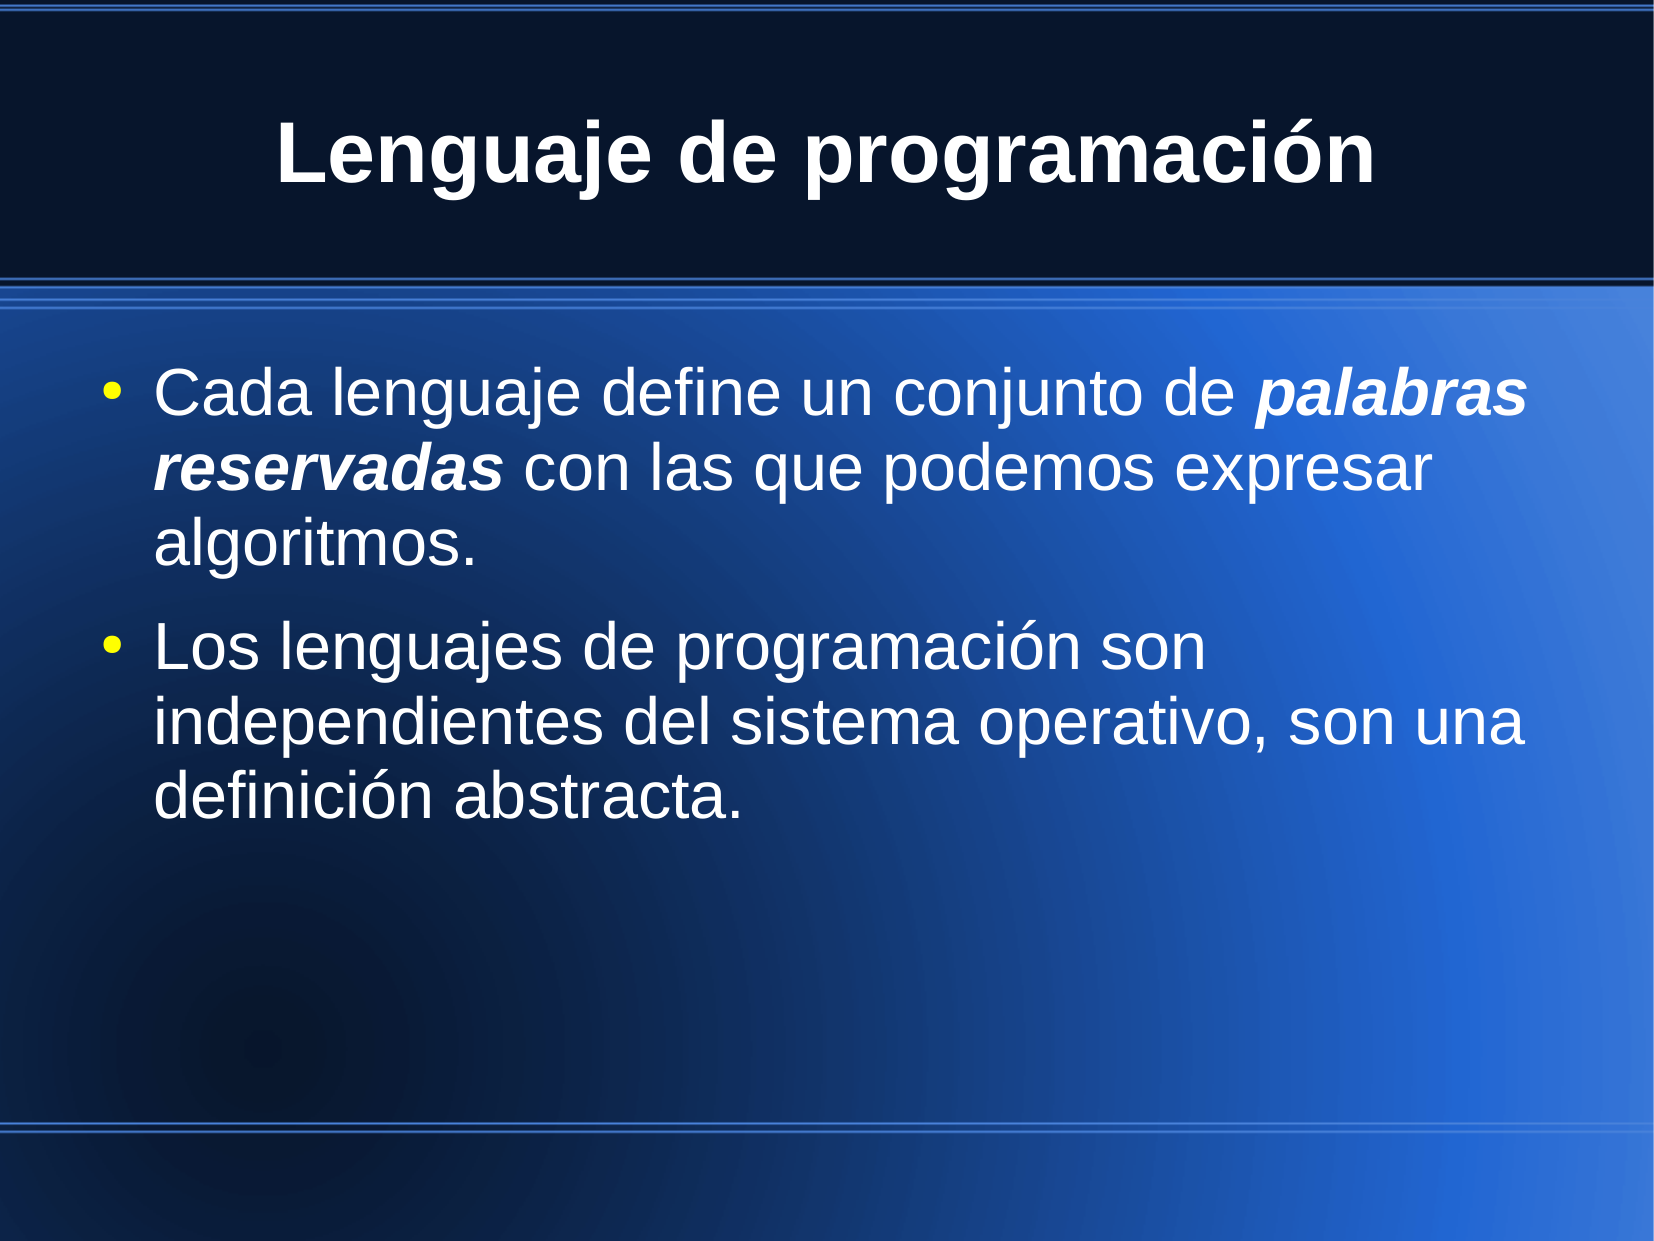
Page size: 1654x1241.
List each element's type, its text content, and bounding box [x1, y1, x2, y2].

title Lenguaje de programación [82, 49, 1571, 257]
list Cada lenguaje define un conjunto de palabras reservadas con las que podemos expresar algoritmos. Los lenguajes de programación son independientes del sistema operativo, son una definición abstracta. [82, 355, 1571, 1075]
picture [0, 0, 1654, 1241]
